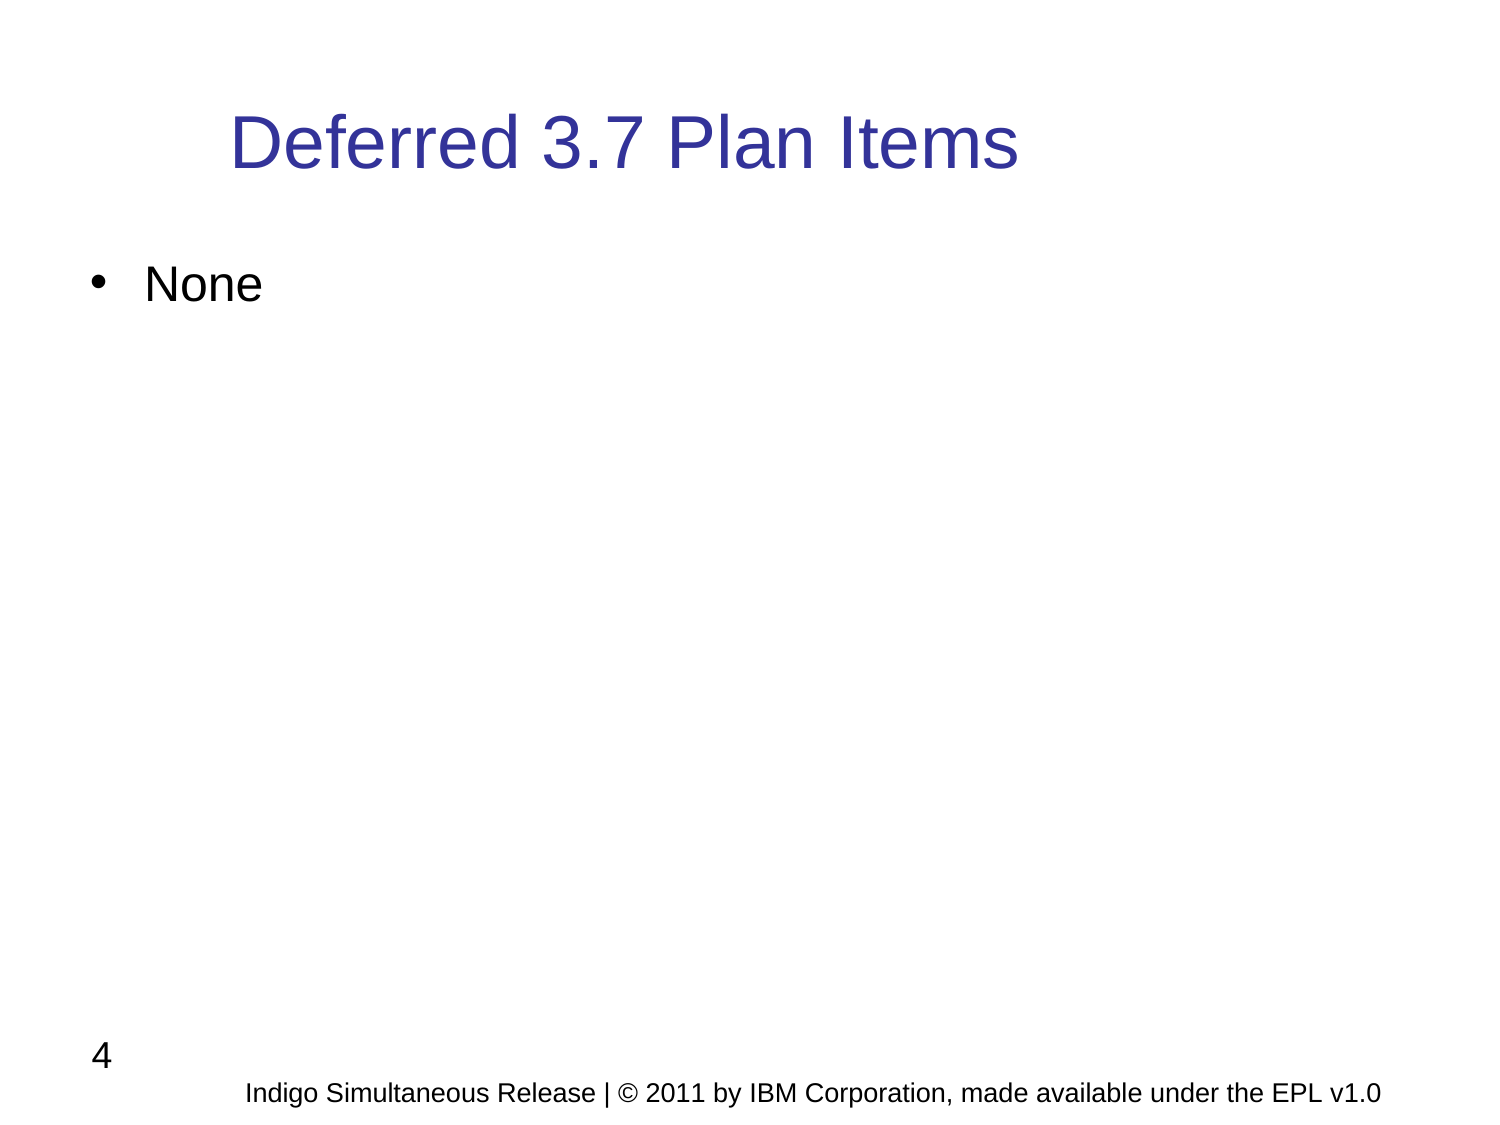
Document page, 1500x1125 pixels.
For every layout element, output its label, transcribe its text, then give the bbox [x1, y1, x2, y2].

list None [75, 243, 1426, 1083]
title Deferred 3.7 Plan Items [74, 45, 1176, 233]
